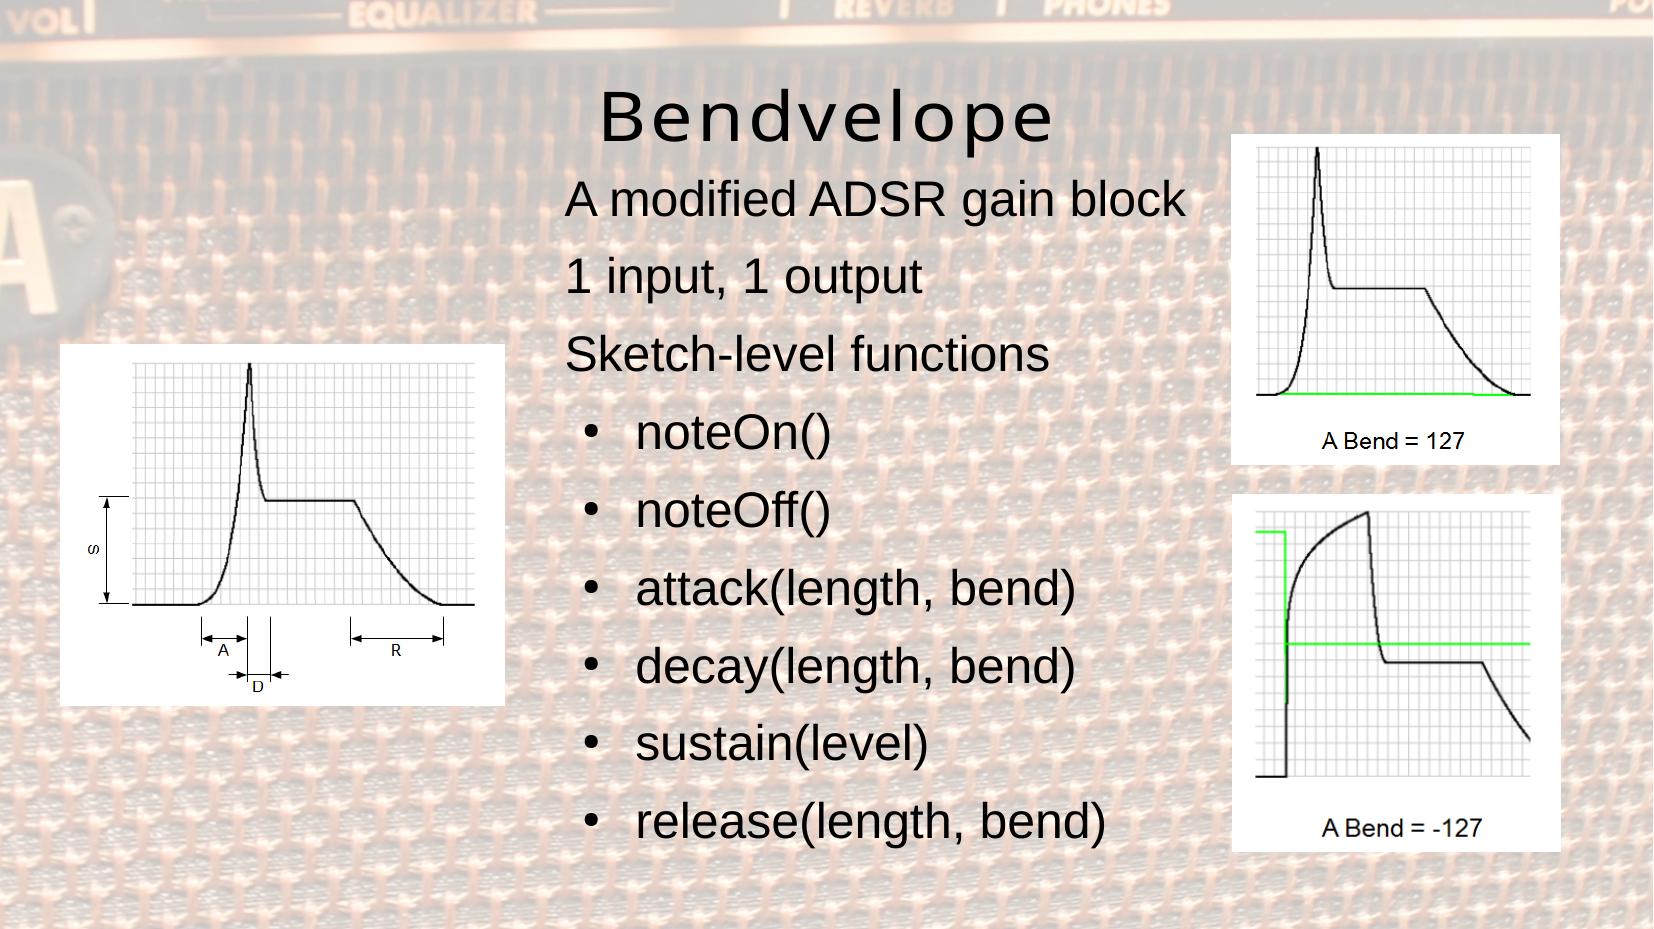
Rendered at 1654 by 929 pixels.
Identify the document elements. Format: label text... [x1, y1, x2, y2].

picture [0, 0, 1654, 929]
list A modified ADSR gain block 1 input, 1 output Sketch-level functions noteOn() noteOff() attack(length, bend) decay(length, bend) sustain(level) release(length, bend) [564, 170, 1232, 929]
title Bendvelope [82, 36, 1571, 192]
